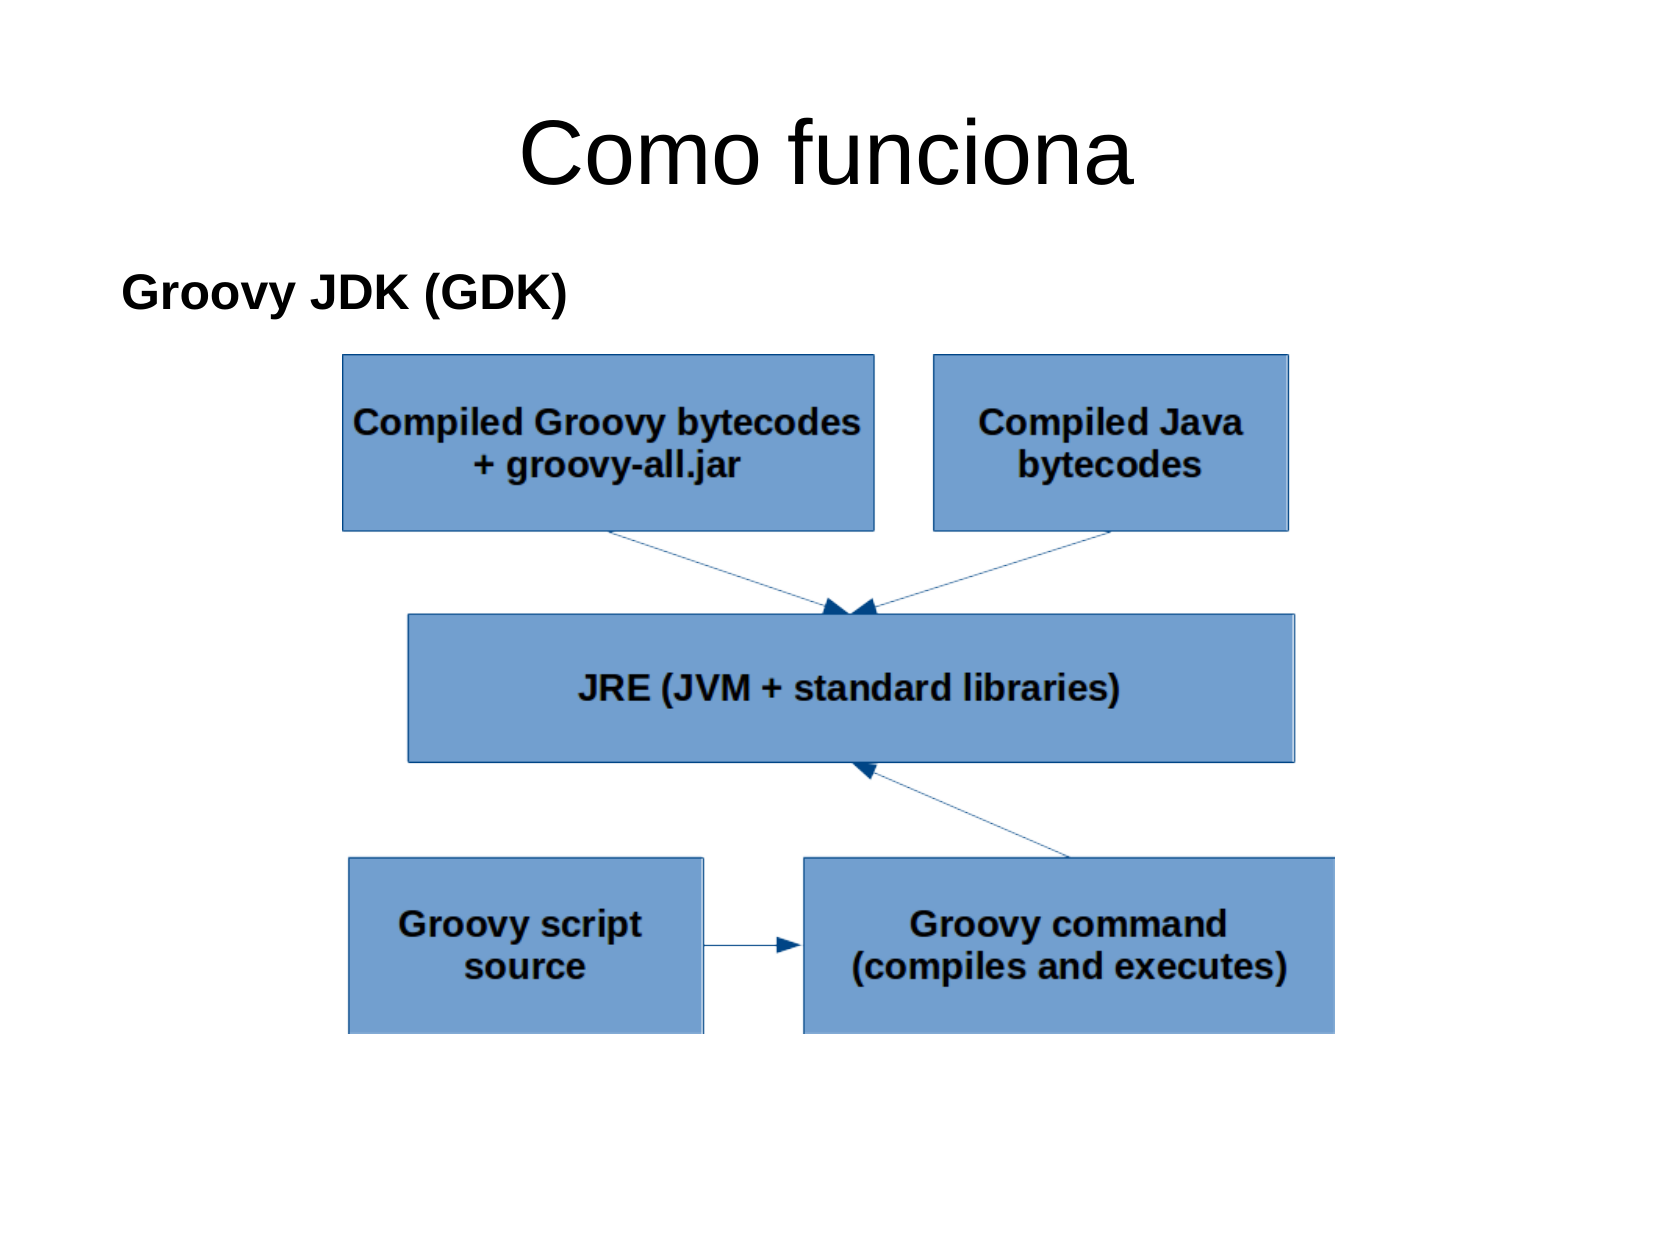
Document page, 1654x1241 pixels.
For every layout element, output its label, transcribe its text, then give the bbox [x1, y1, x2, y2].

title Como funciona [82, 49, 1571, 257]
picture [342, 354, 1335, 1034]
text_box Groovy JDK (GDK) [106, 256, 626, 335]
